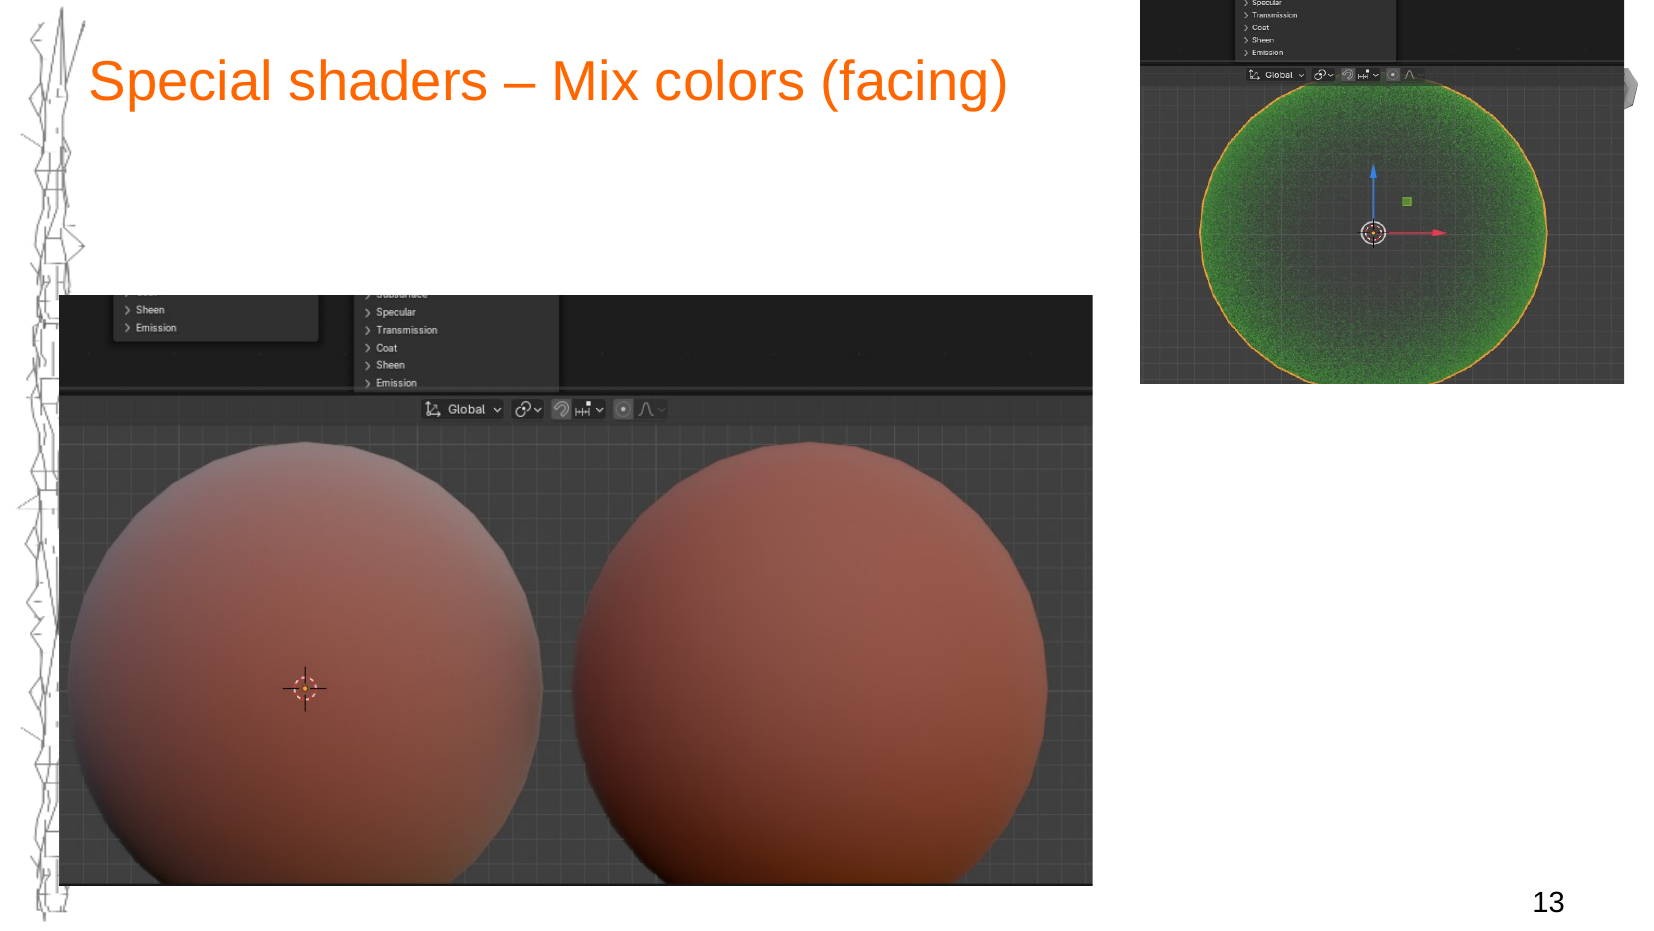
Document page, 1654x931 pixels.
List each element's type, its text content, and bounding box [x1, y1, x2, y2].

picture [1140, 0, 1645, 384]
picture [59, 295, 1093, 886]
title Special shaders – Mix colors (facing) [88, 29, 1140, 133]
